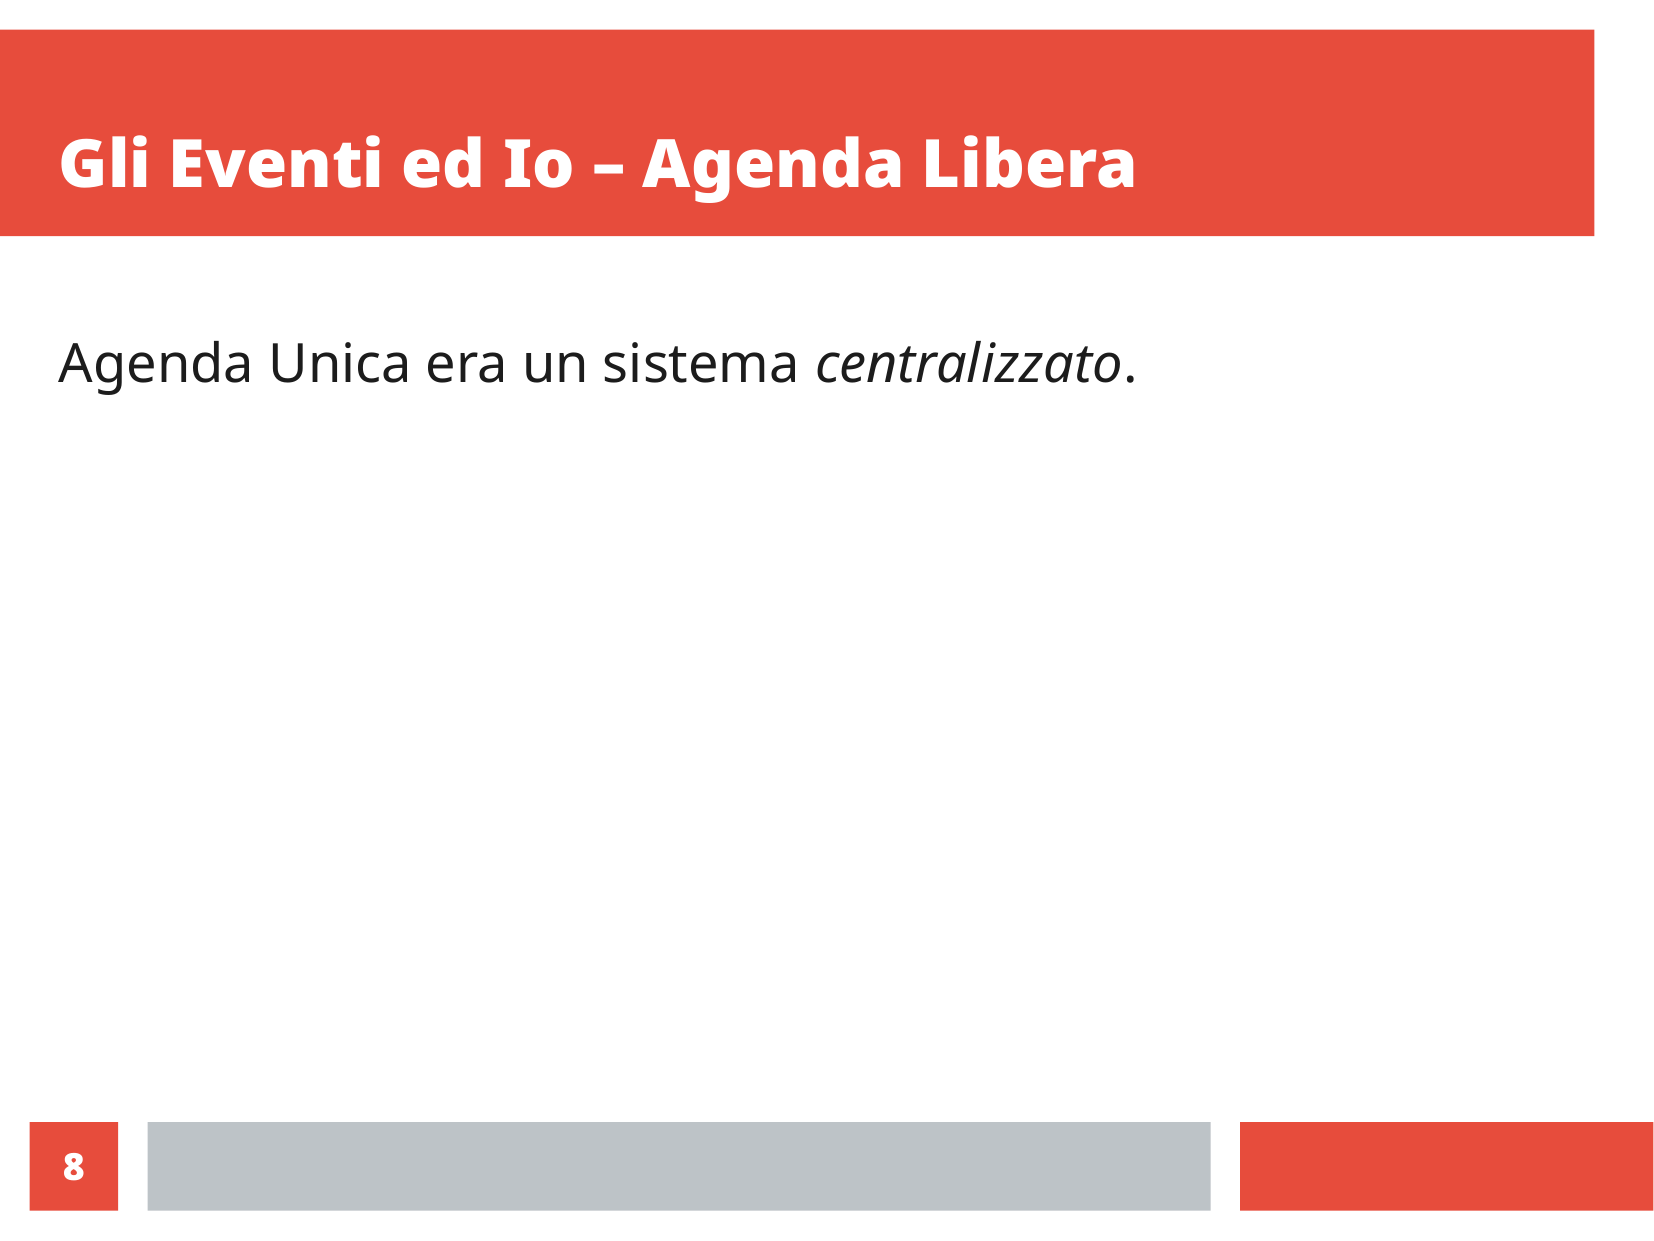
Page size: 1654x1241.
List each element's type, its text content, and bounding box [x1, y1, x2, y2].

title Gli Eventi ed Io – Agenda Libera [59, 59, 1595, 207]
list Agenda Unica era un sistema centralizzato. [59, 324, 1565, 1093]
